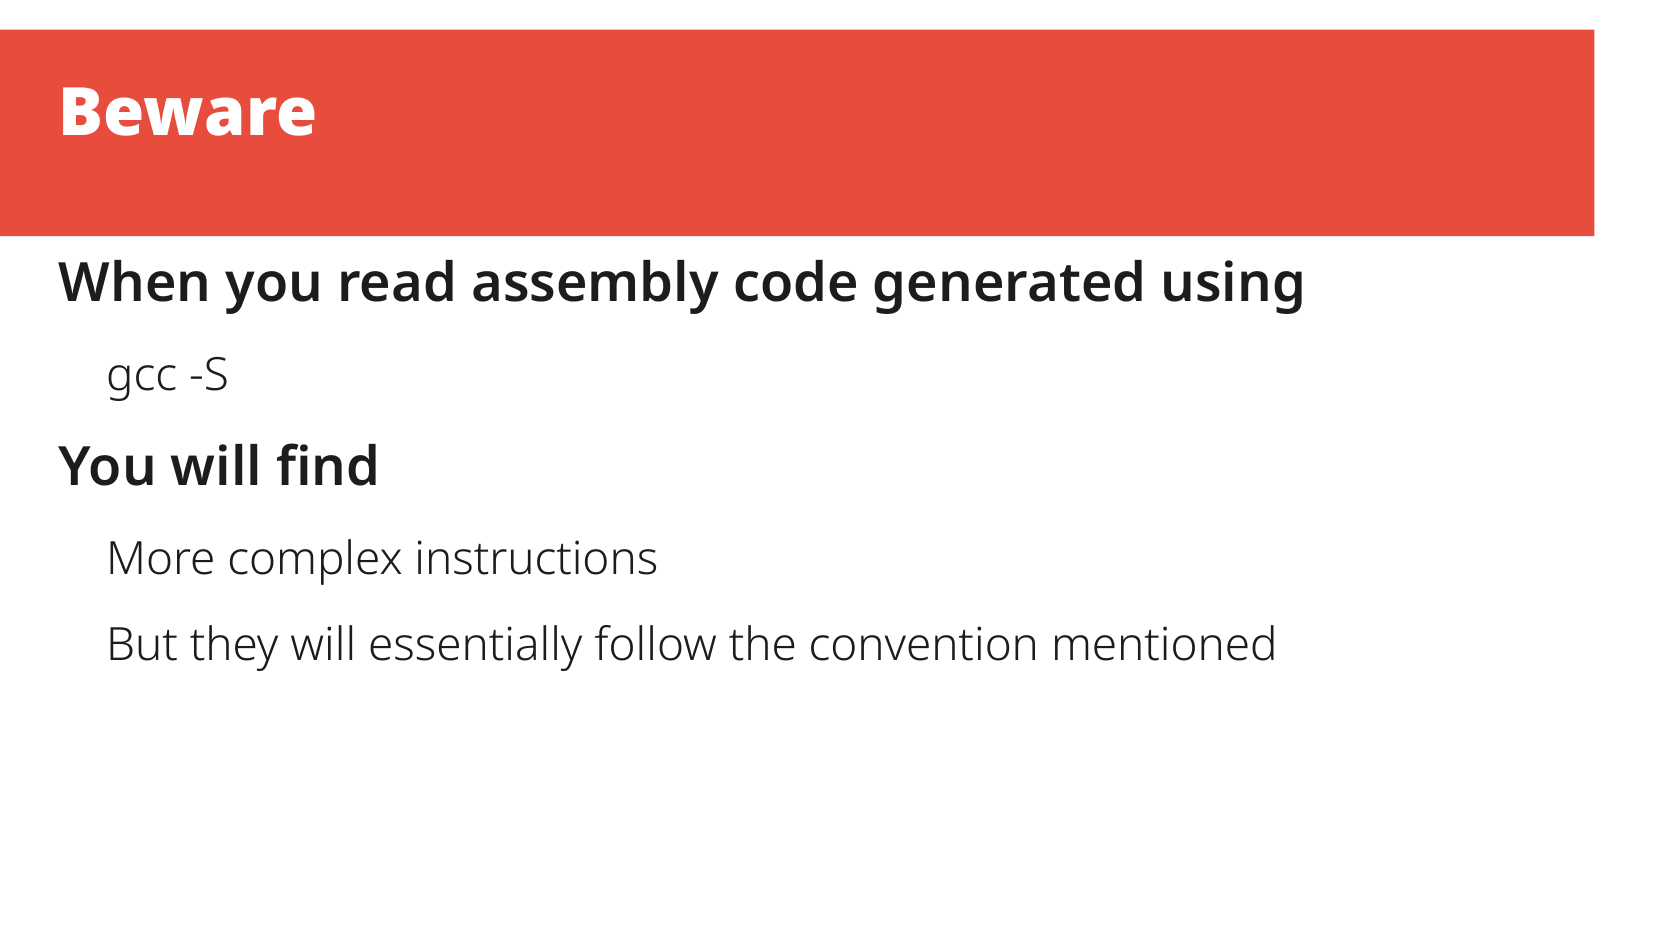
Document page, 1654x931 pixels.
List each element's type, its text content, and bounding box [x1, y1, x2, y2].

list When you read assembly code generated using gcc -S You will find More complex instructions But they will essentially follow the convention mentioned [59, 243, 1565, 820]
title Beware [59, 44, 1595, 156]
